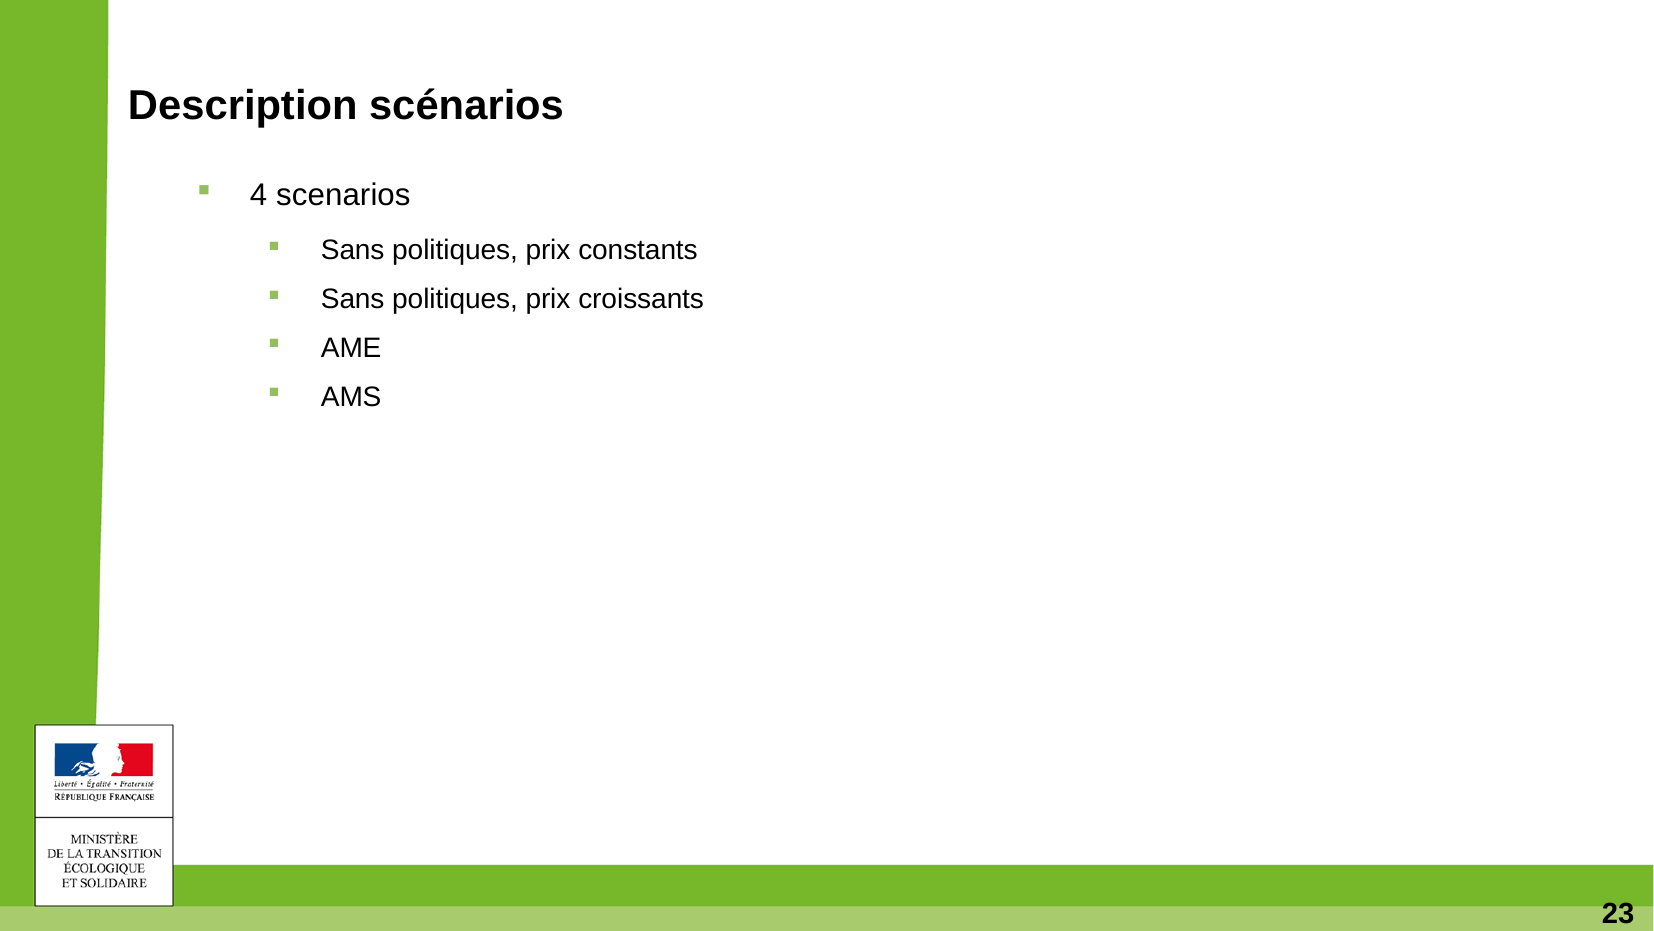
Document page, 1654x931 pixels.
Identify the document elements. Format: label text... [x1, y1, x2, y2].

picture [0, 0, 1654, 931]
title Description scénarios [127, 27, 1617, 183]
list 4 scenarios Sans politiques, prix constants Sans politiques, prix croissants AME AMS [179, 176, 1509, 717]
